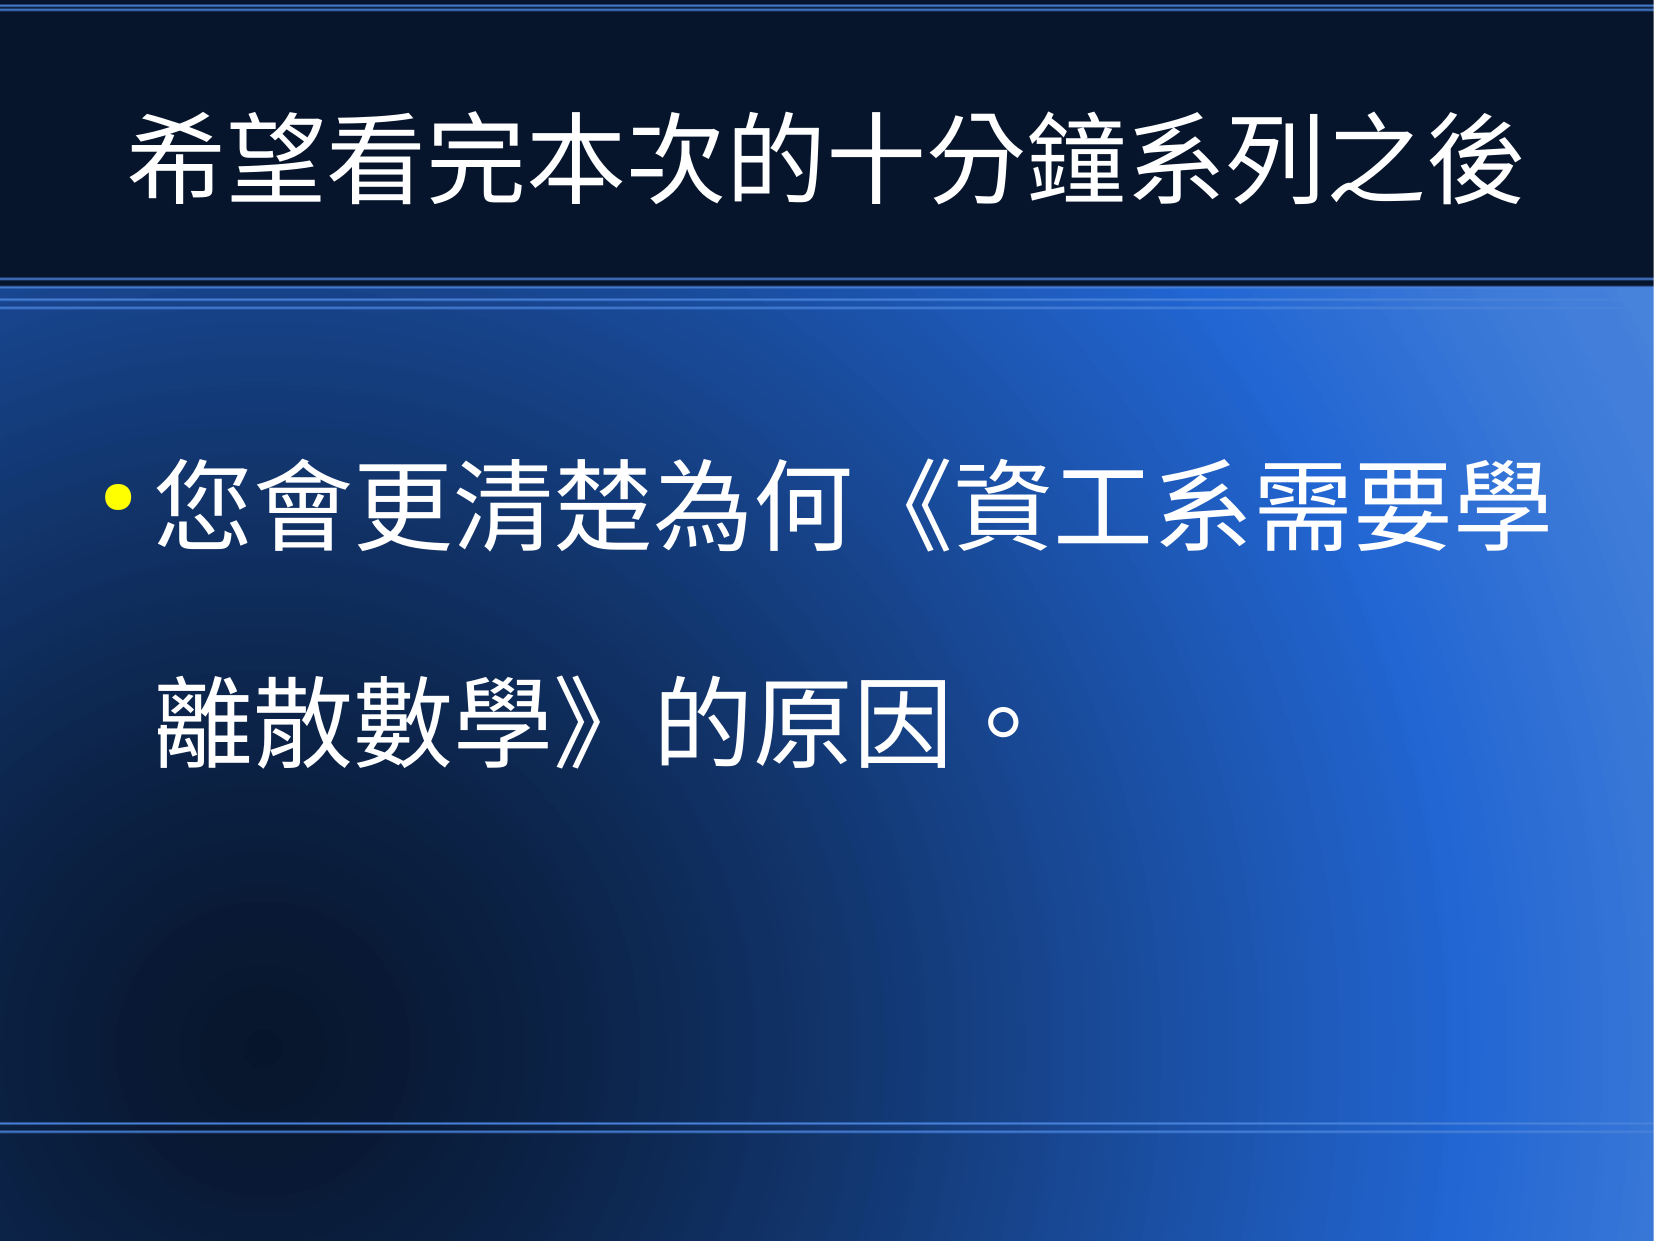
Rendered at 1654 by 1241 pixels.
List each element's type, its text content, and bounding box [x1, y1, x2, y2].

list 您會更清楚為何《資工系需要學離散數學》的原因。 [82, 355, 1571, 1241]
title 希望看完本次的十分鐘系列之後 [82, 49, 1571, 257]
picture [0, 0, 1654, 1241]
